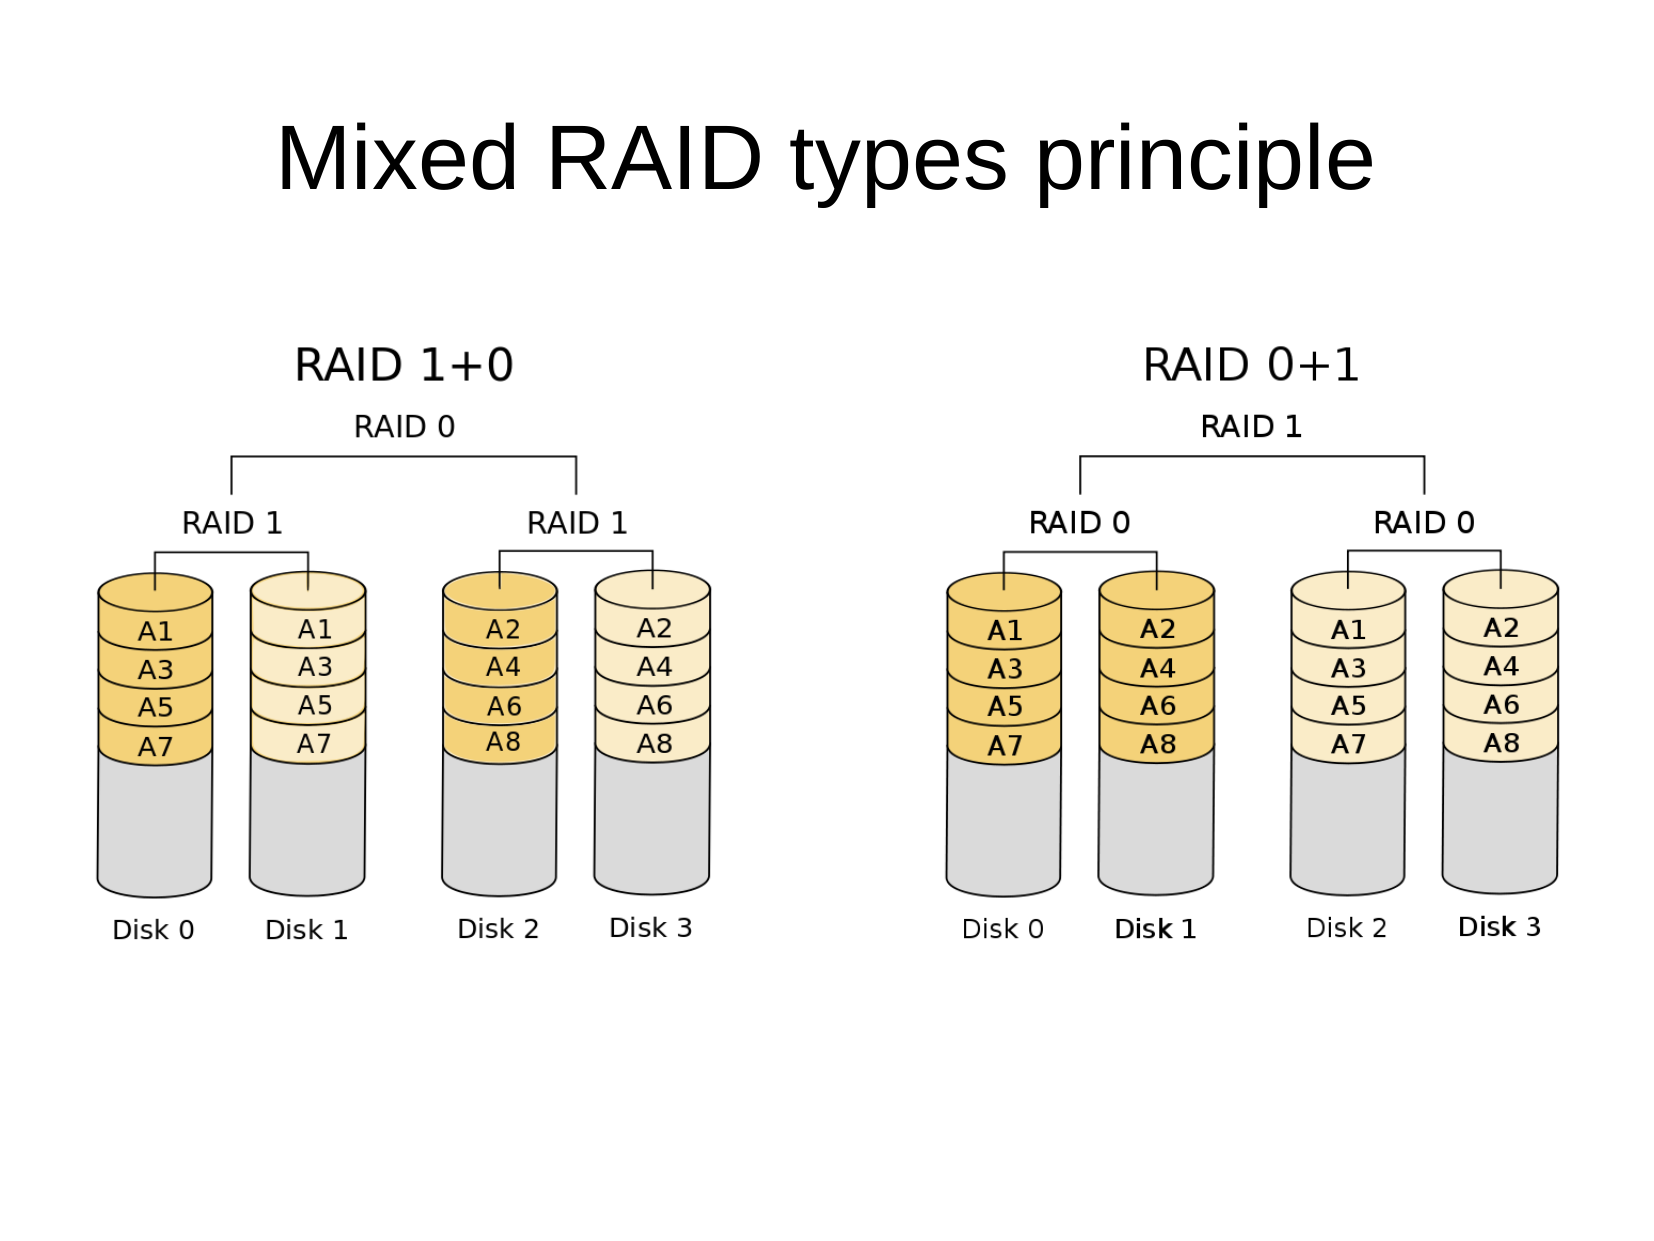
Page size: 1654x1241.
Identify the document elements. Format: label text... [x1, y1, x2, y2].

picture [931, 326, 1571, 966]
picture [82, 326, 723, 967]
title Mixed RAID types principle [82, 49, 1571, 257]
